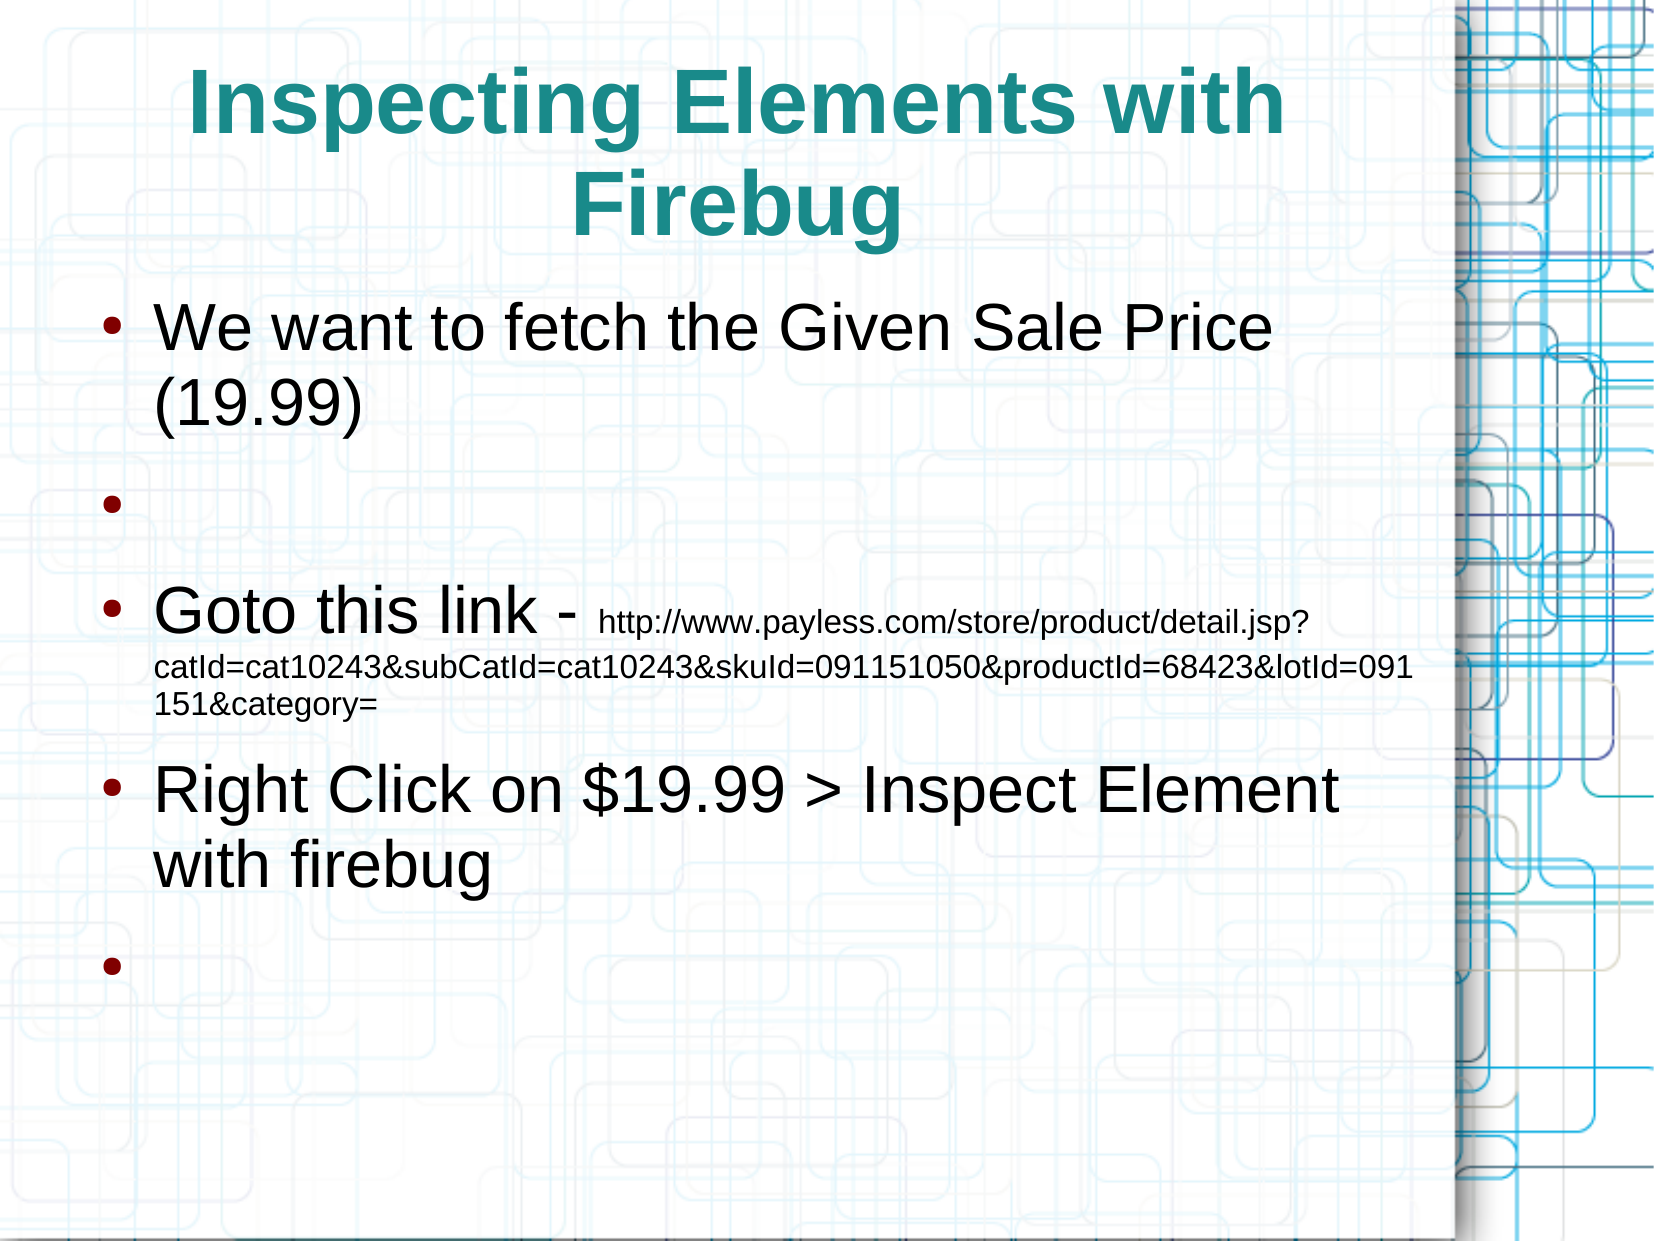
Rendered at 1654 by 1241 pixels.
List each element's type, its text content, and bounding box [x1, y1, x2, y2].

list We want to fetch the Given Sale Price (19.99) Goto this link - http://www.payless.com/store/product/detail.jsp?catId=cat10243&subCatId=cat10243&skuId=091151050&productId=68423&lotId=091151&category= Right Click on $19.99 > Inspect Element with firebug [82, 290, 1418, 1241]
title Inspecting Elements with Firebug [59, 49, 1418, 257]
picture [0, 0, 1654, 1241]
